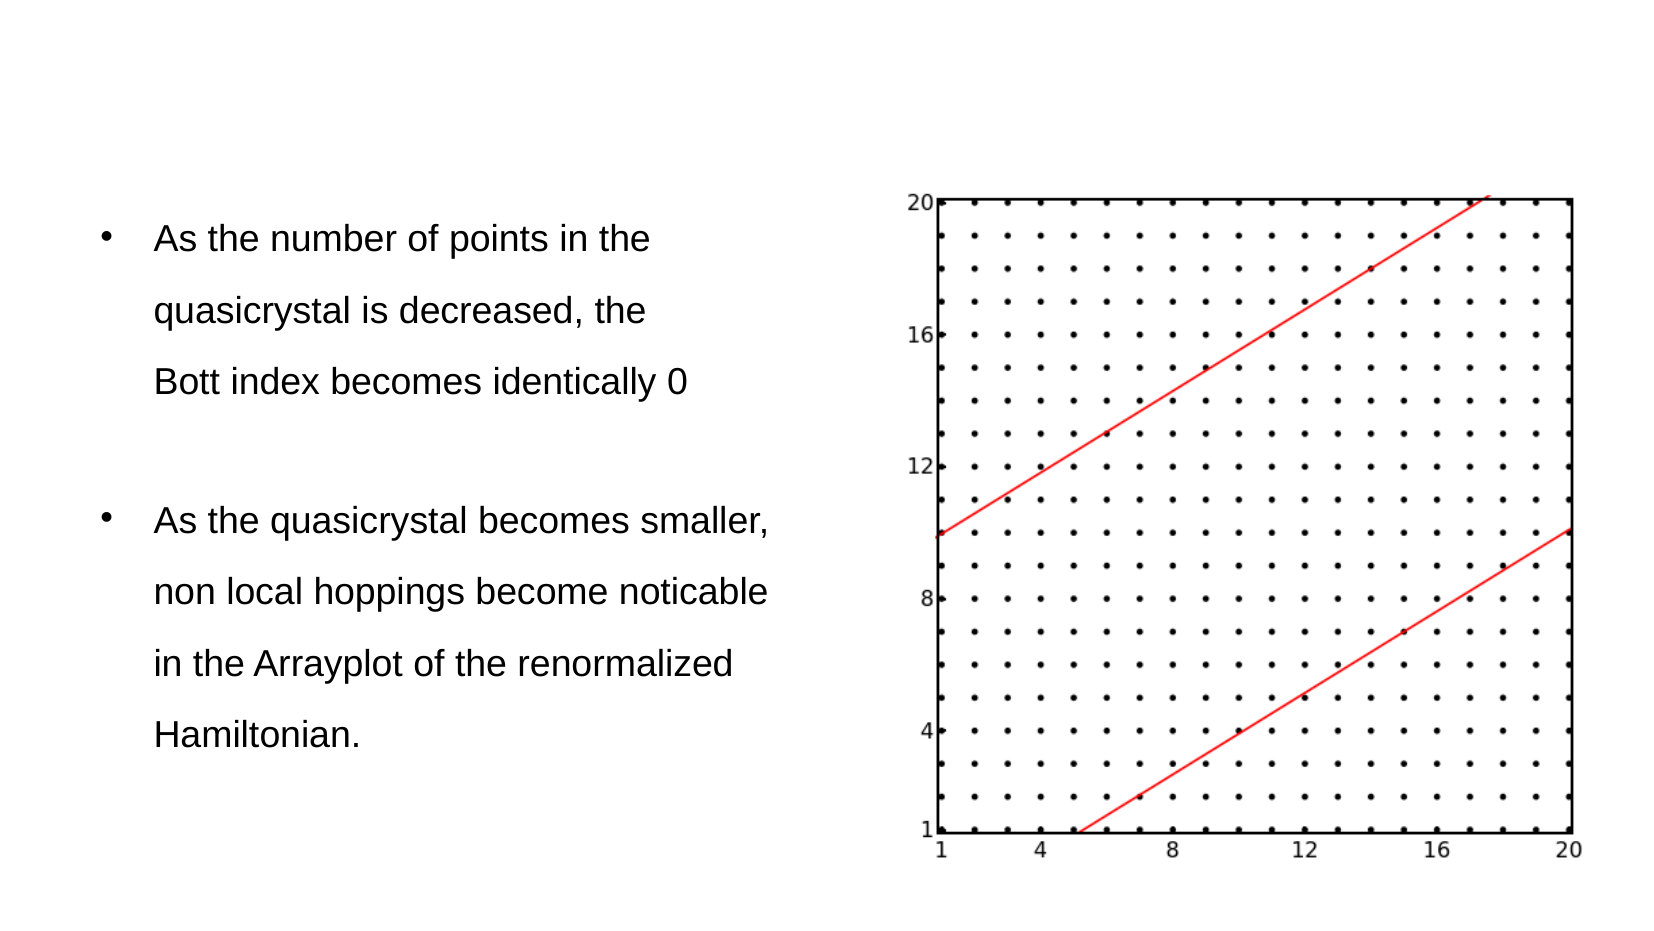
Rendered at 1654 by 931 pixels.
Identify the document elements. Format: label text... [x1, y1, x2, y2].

text_box As the quasicrystal becomes smaller, non local hoppings become noticable in the Arrayplot of the renormalized Hamiltonian. [82, 499, 907, 757]
text_box As the number of points in the quasicrystal is decreased, the Bott index becomes identically 0 [82, 217, 907, 475]
picture [907, 190, 1583, 863]
